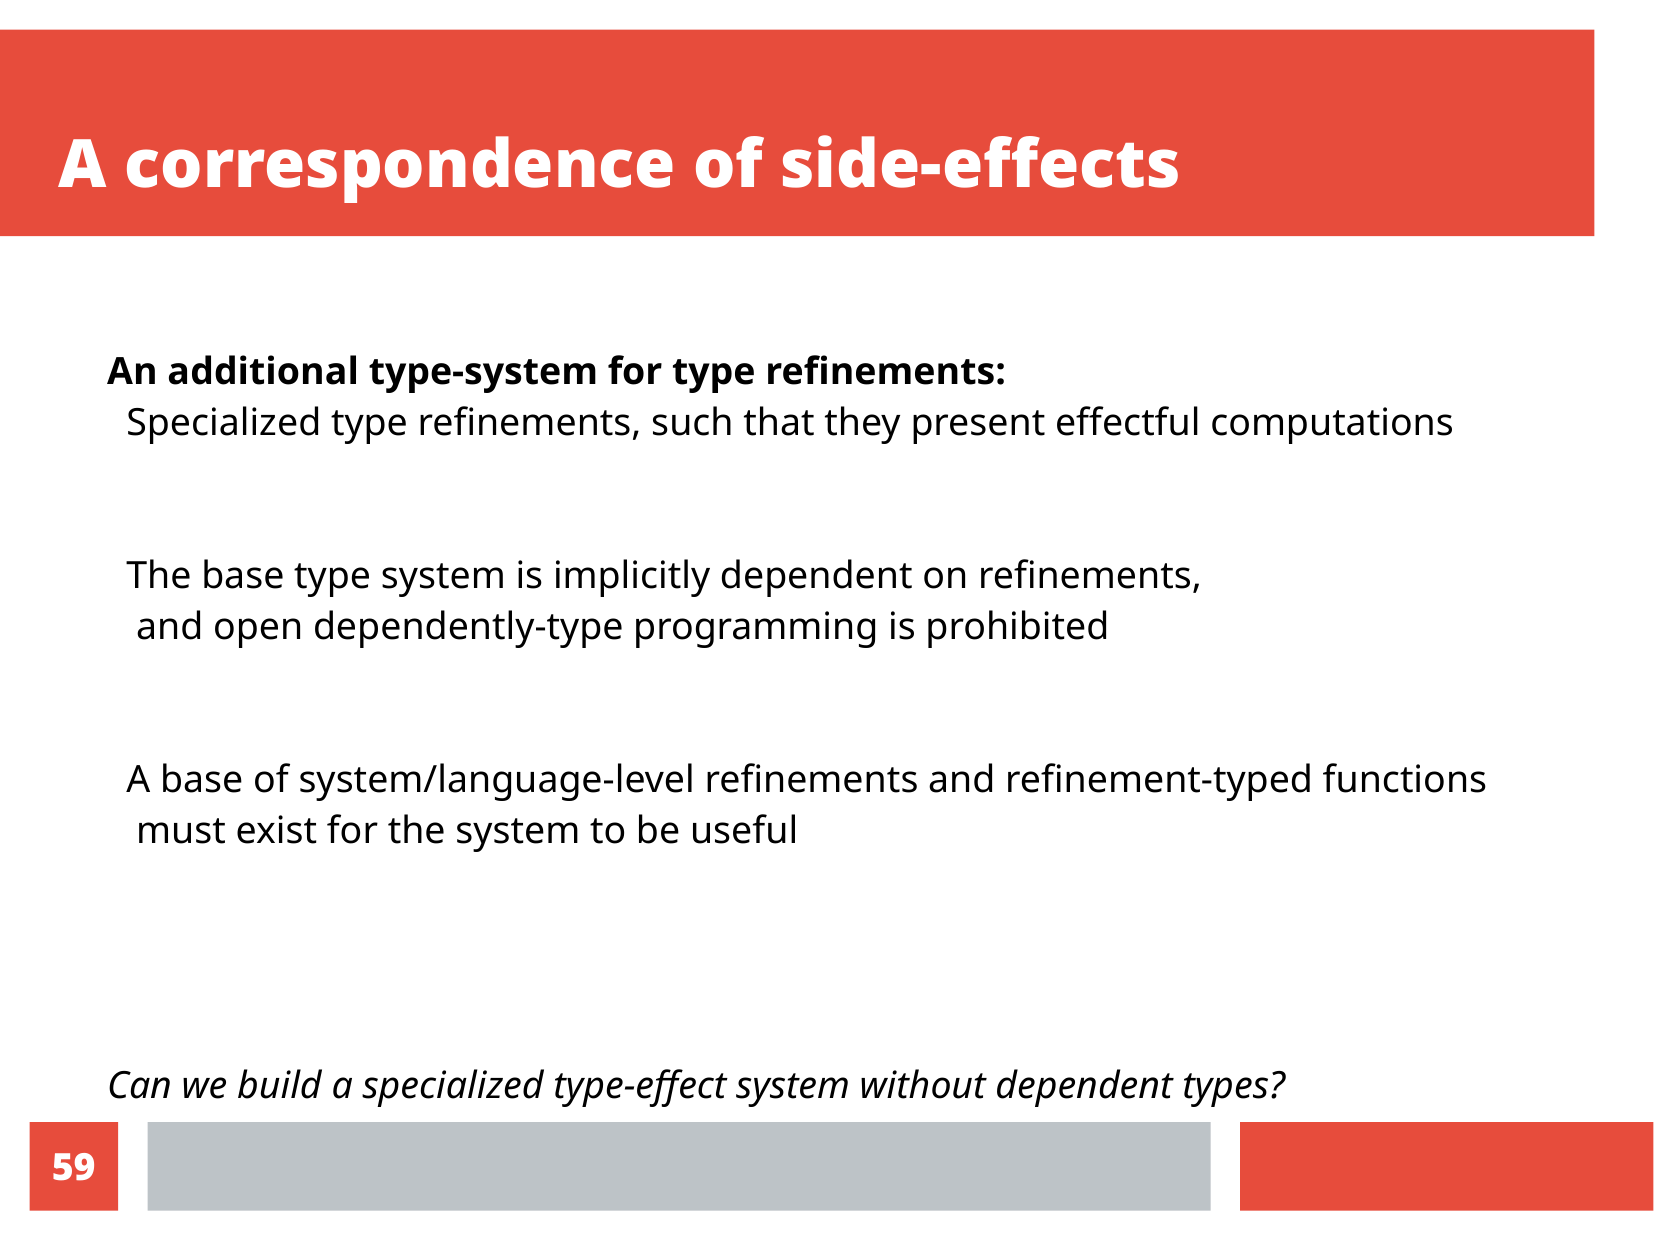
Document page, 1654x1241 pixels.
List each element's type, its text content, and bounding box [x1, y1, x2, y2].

title A correspondence of side-effects [59, 59, 1595, 207]
text_box An additional type-system for type refinements: Specialized type refinements, such that they present effectful computations The base type system is implicitly dependent on refinements, and open dependently-type programming is prohibited A base of system/language-level refinements and refinement-typed functions must exist for the system to be useful Can we build a specialized type-effect system without dependent types? [92, 286, 1602, 998]
